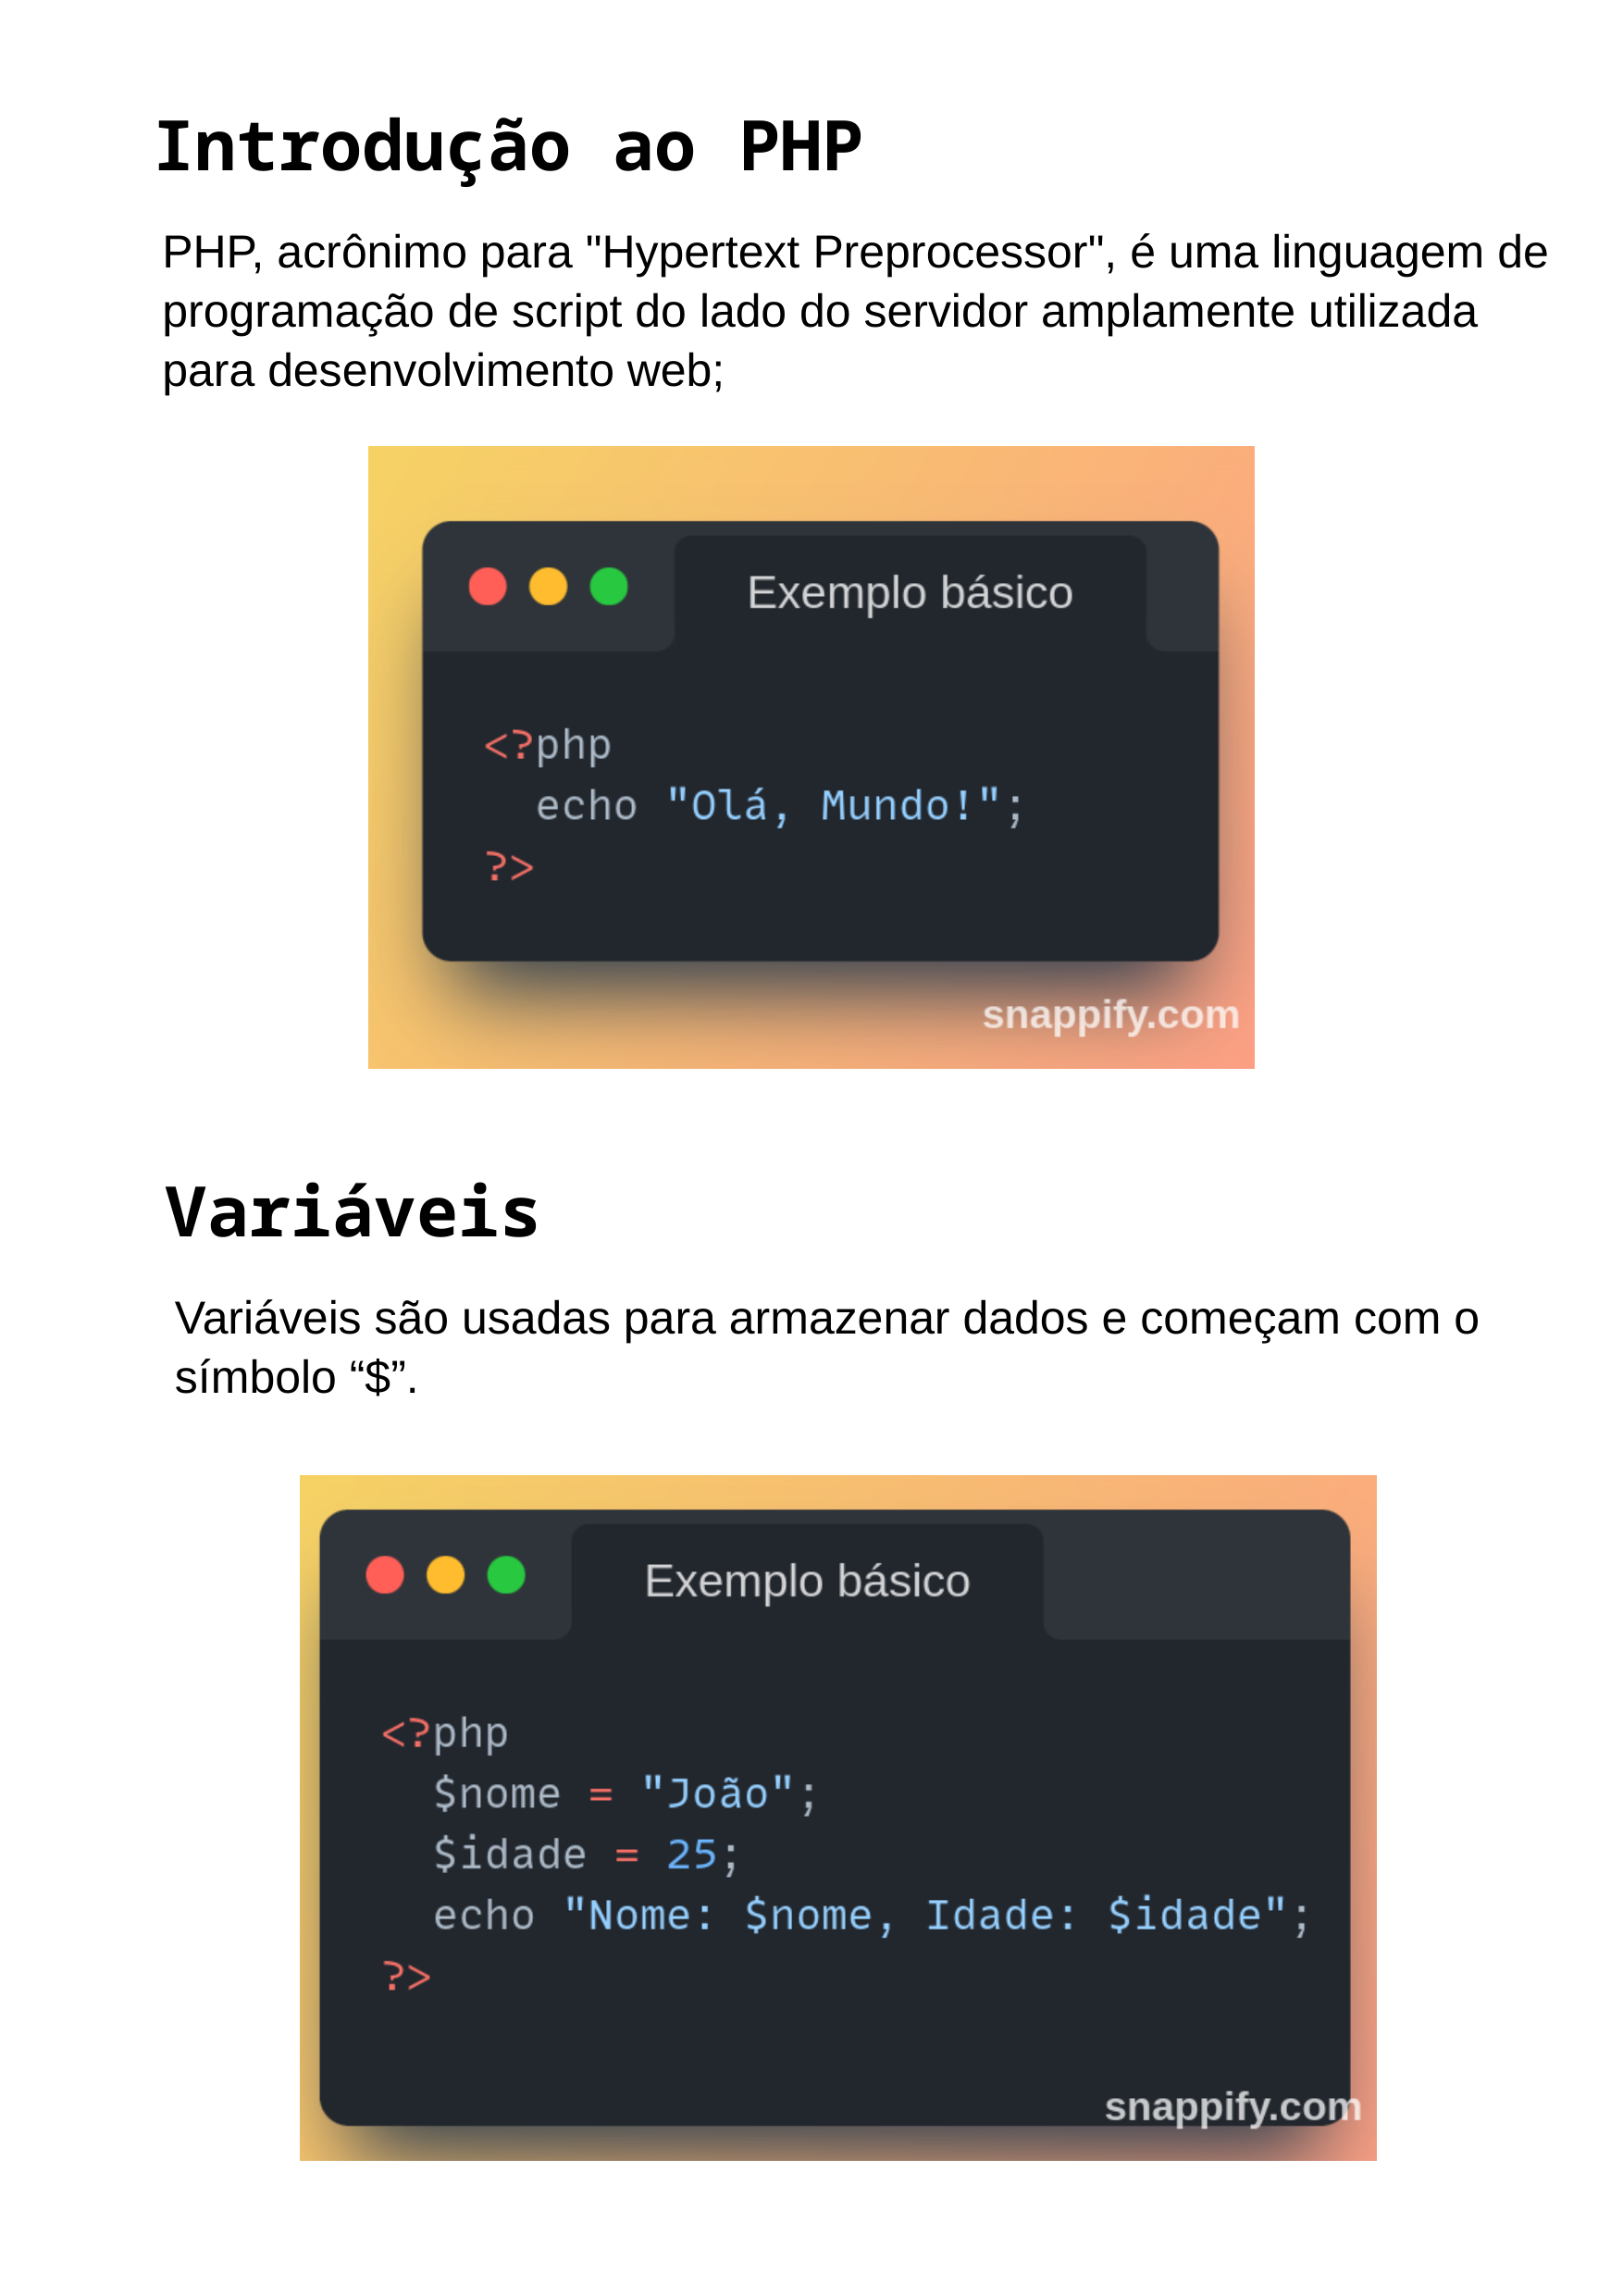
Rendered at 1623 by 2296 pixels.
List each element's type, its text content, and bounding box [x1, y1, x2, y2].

picture [368, 446, 1255, 1069]
list Variáveis [109, 1148, 1570, 1258]
list PHP, acrônimo para "Hypertext Preprocessor", é uma linguagem de programação de script do lado do servidor amplamente utilizada para desenvolvimento web; [96, 218, 1558, 447]
picture [300, 1475, 1377, 2162]
list Variáveis são usadas para armazenar dados e começam com o símbolo “$”. [109, 1284, 1570, 1513]
list Introdução ao PHP [96, 81, 1558, 192]
